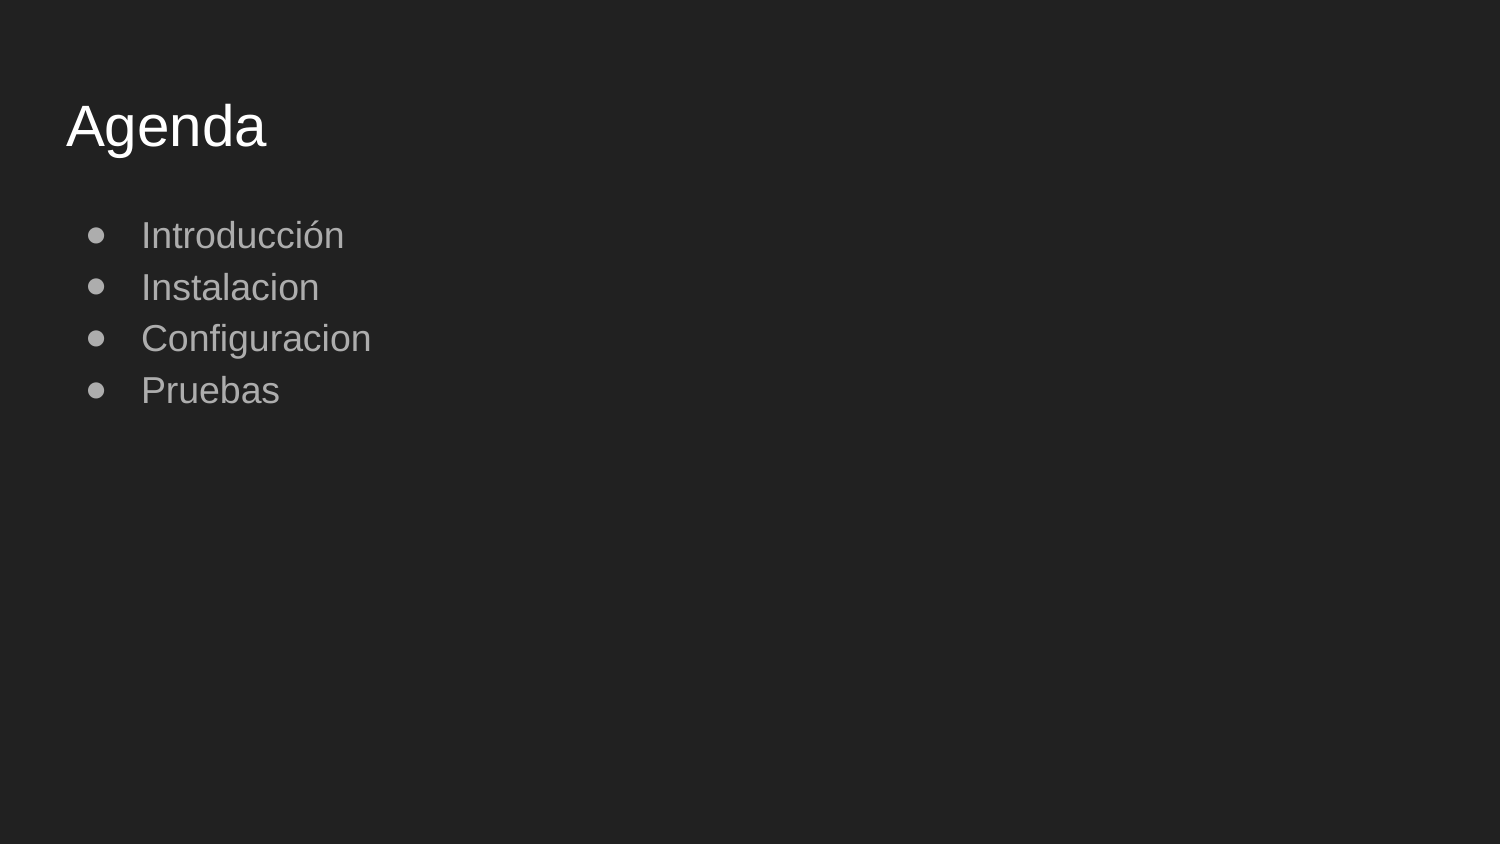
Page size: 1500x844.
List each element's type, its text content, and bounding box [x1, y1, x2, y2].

title Agenda [51, 72, 1449, 167]
list Introducción Instalacion Configuracion Pruebas [51, 189, 1449, 750]
